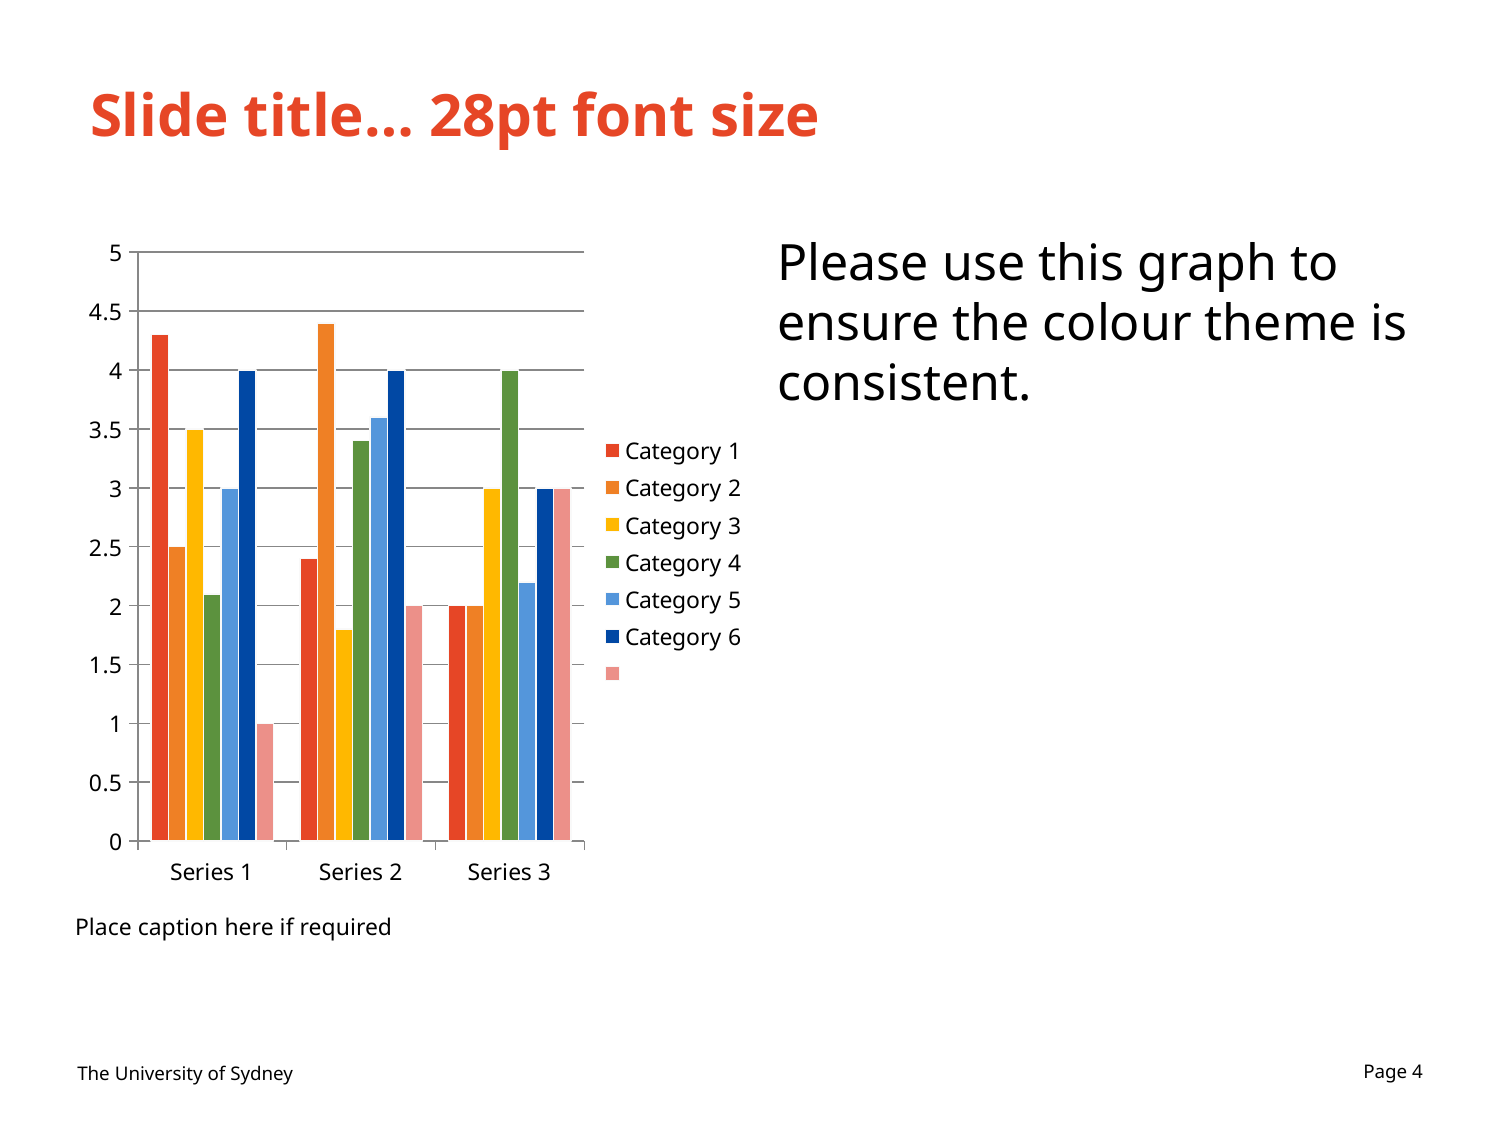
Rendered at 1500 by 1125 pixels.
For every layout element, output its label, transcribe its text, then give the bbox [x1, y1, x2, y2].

list Please use this graph to ensure the colour theme is consistent. [762, 223, 1425, 966]
title Slide title… 28pt font size [75, 19, 1425, 207]
list Place caption here if required [75, 900, 738, 989]
chart [75, 223, 762, 901]
